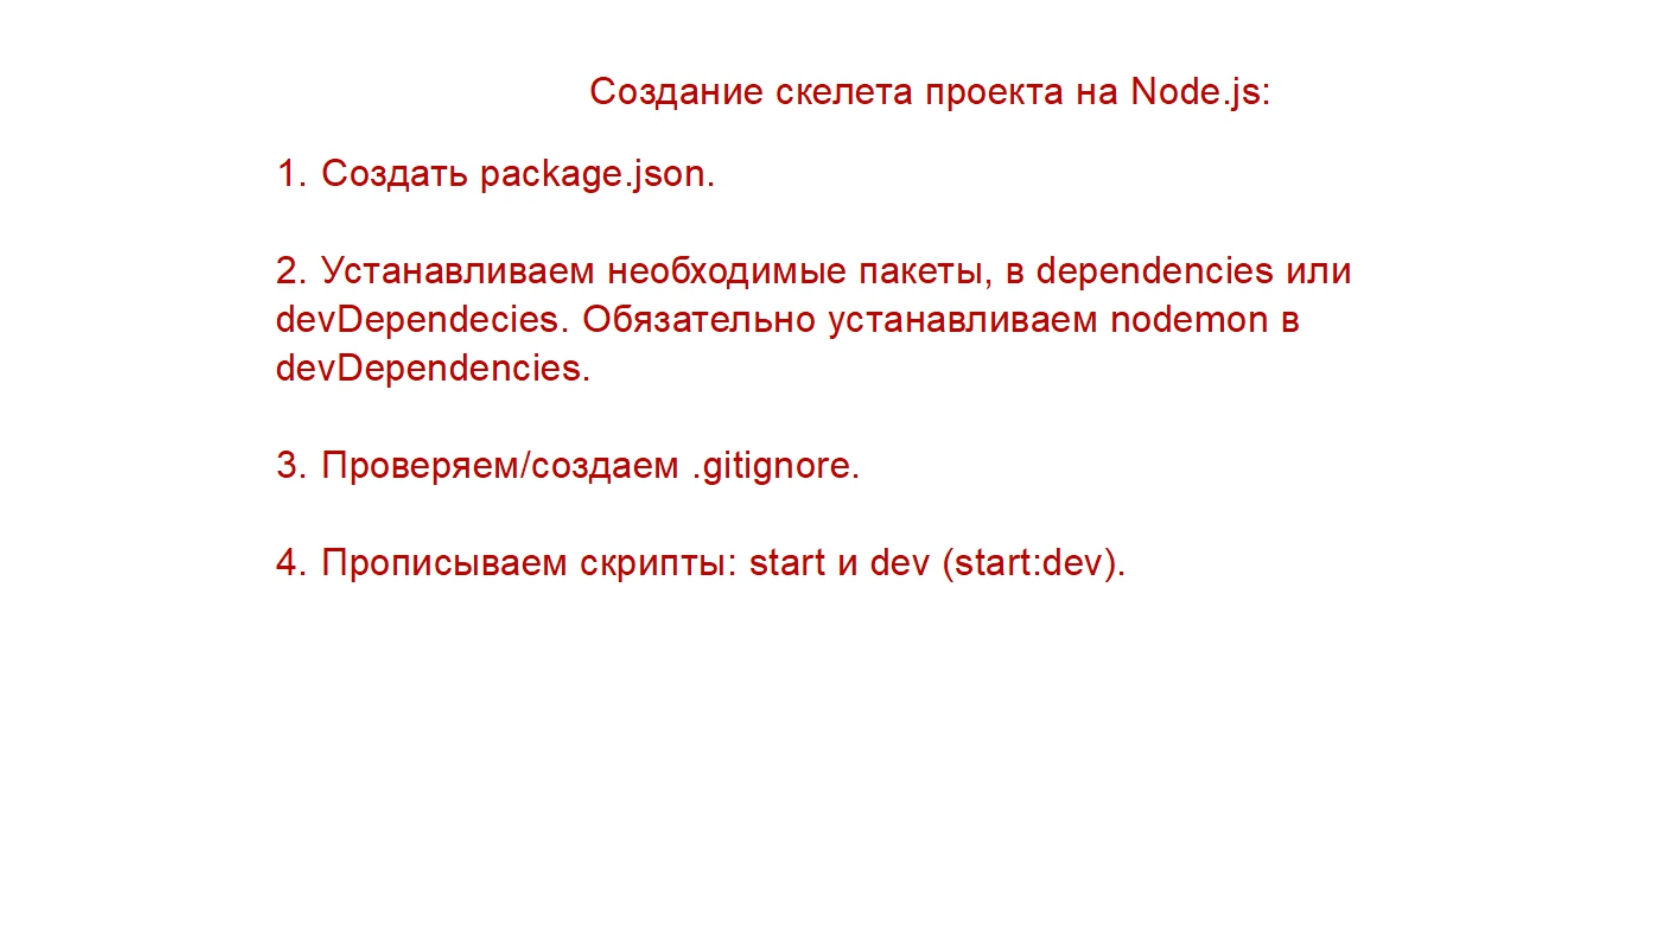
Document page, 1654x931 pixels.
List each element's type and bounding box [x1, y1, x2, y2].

picture [142, 14, 1516, 911]
